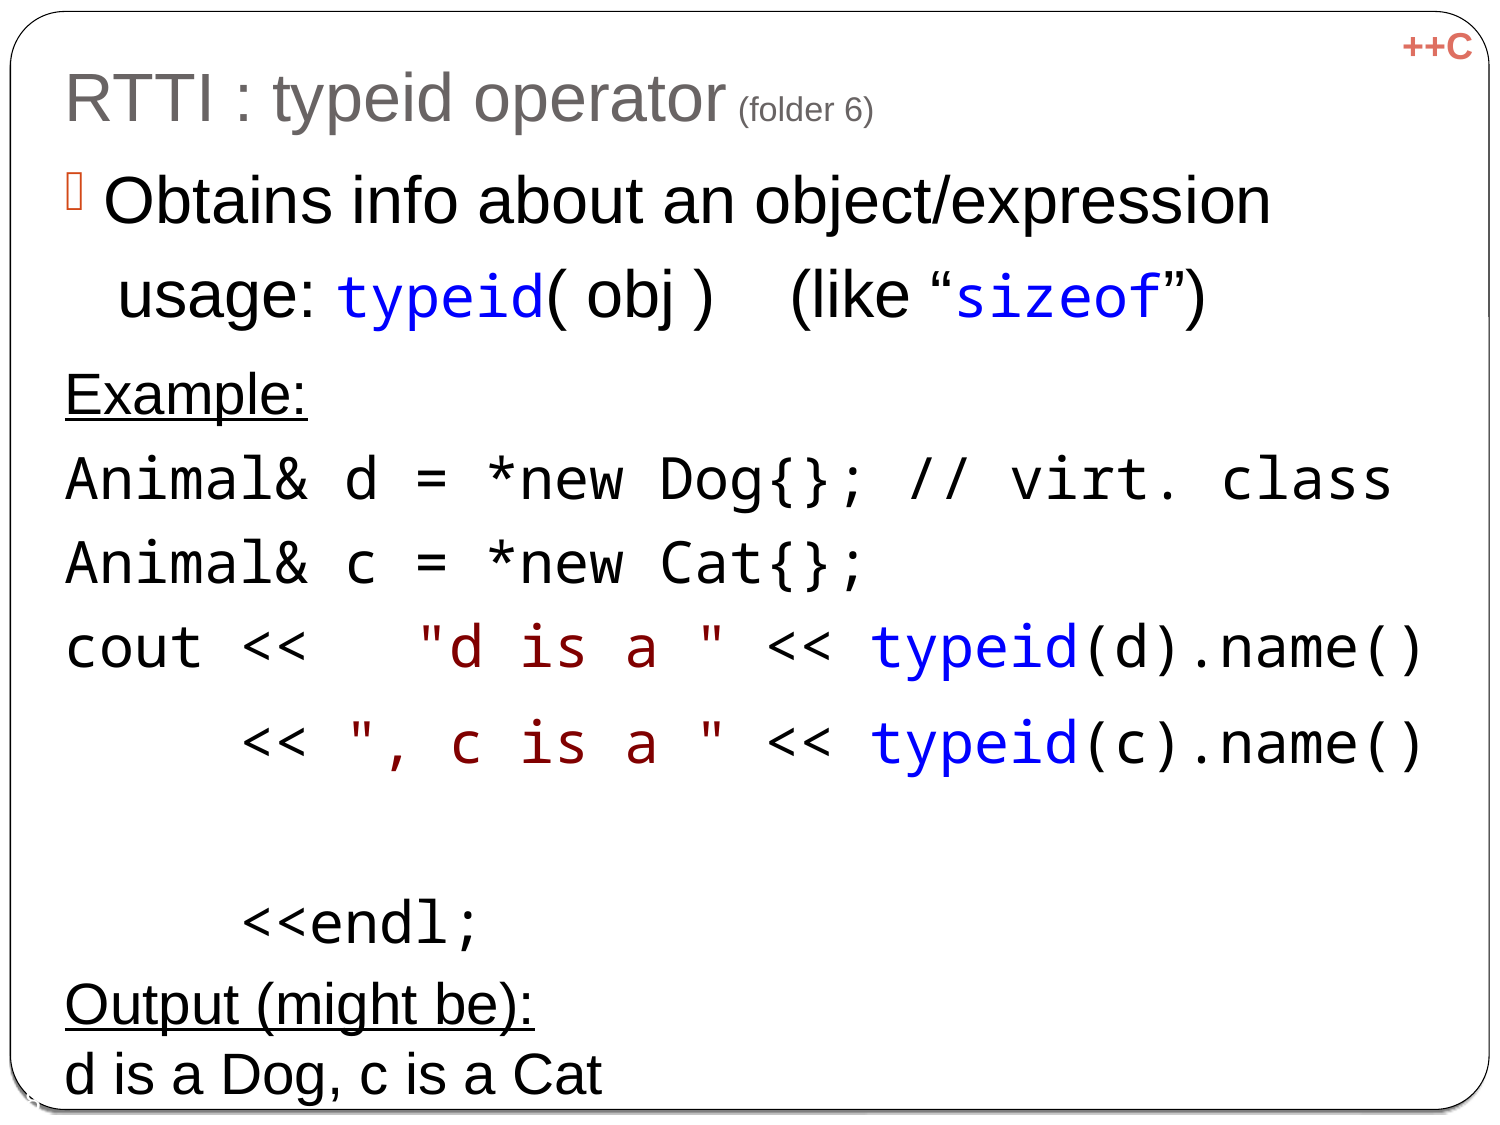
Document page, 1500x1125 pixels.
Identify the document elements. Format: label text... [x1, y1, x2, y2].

title RTTI : typeid operator (folder 6) [50, 45, 1450, 149]
slide_number <number> [0, 1074, 50, 1125]
list Obtains info about an object/expression usage: typeid( obj ) (like “sizeof”) Example: Animal& d = *new Dog{}; // virt. class Animal& c = *new Cat{}; cout << "d is a " << typeid(d).name() << ", c is a " << typeid(c).name() <<endl; Output (might be): d is a Dog, c is a Cat [50, 149, 1450, 1088]
